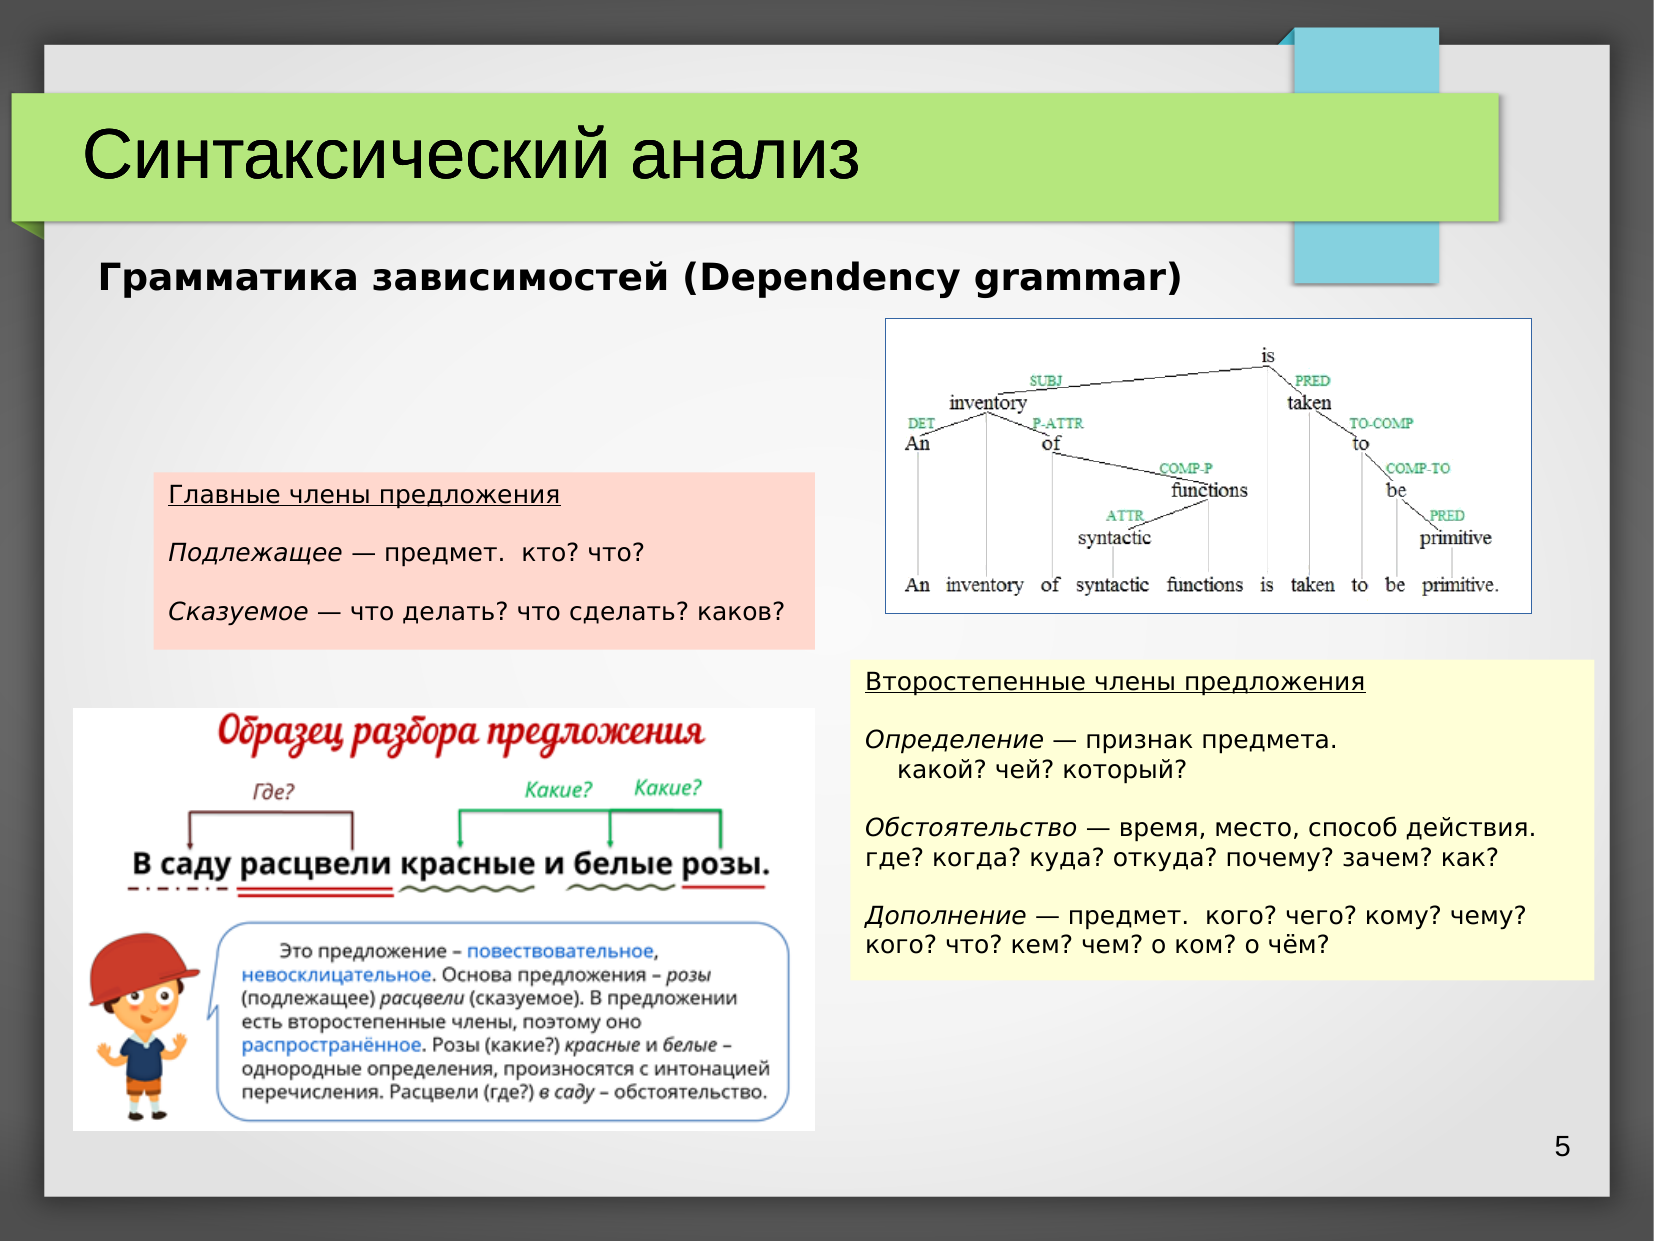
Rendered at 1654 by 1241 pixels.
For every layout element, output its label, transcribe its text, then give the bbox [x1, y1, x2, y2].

text_box Второстепенные члены предложения Определение — признак предмета. какой? чей? который? Обстоятельство — время, место, способ действия. где? когда? куда? откуда? почему? зачем? как? Дополнение — предмет. кого? чего? кому? чему? кого? что? кем? чем? о ком? о чём? [850, 659, 1595, 981]
picture [0, 0, 1654, 1241]
text_box Главные члены предложения Подлежащее — предмет. кто? что? Сказуемое — что делать? что сделать? каков? [153, 472, 815, 650]
title Синтаксический анализ [82, 114, 993, 194]
text_box Грамматика зависимостей (Dependency grammar) [82, 248, 1288, 350]
